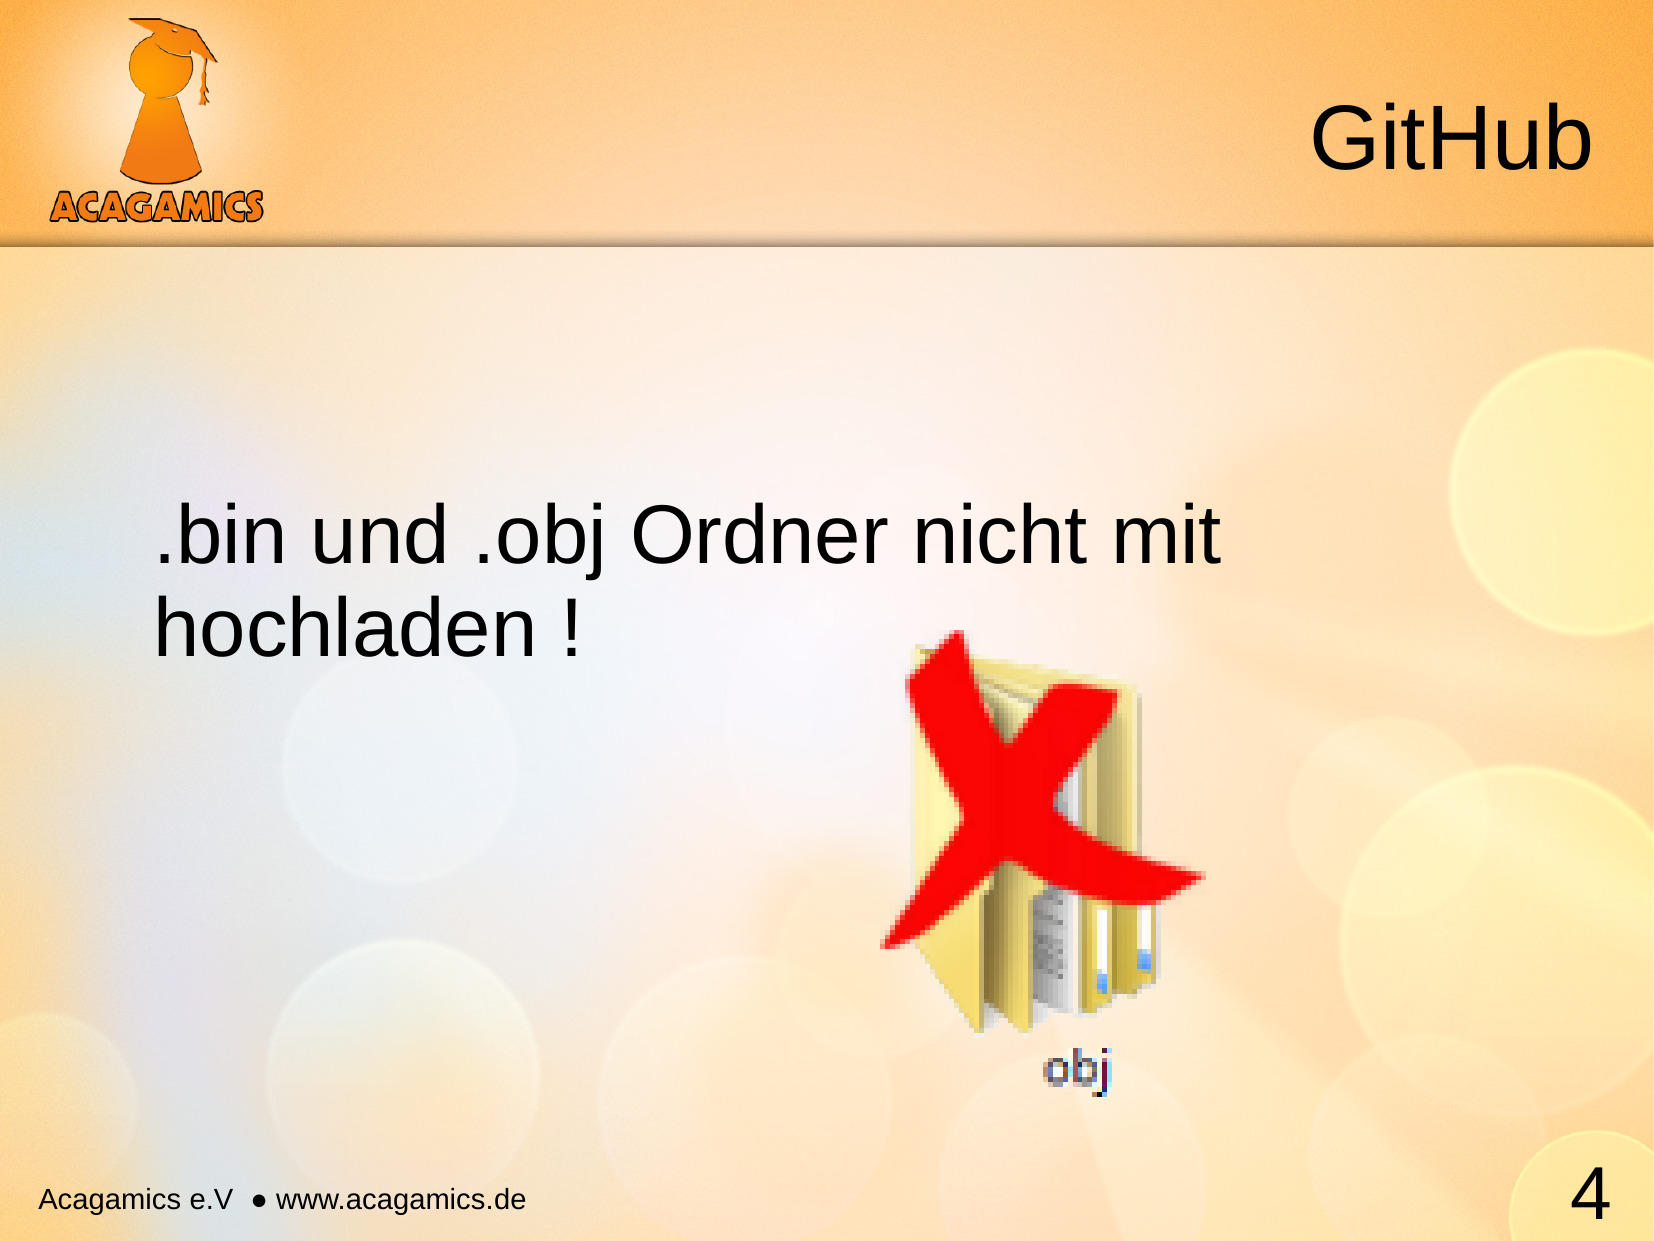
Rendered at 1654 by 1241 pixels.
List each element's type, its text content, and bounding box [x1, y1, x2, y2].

list .bin und .obj Ordner nicht mit hochladen ! [82, 290, 1571, 1109]
picture [0, 0, 1654, 1241]
title GitHub [348, 68, 1595, 207]
